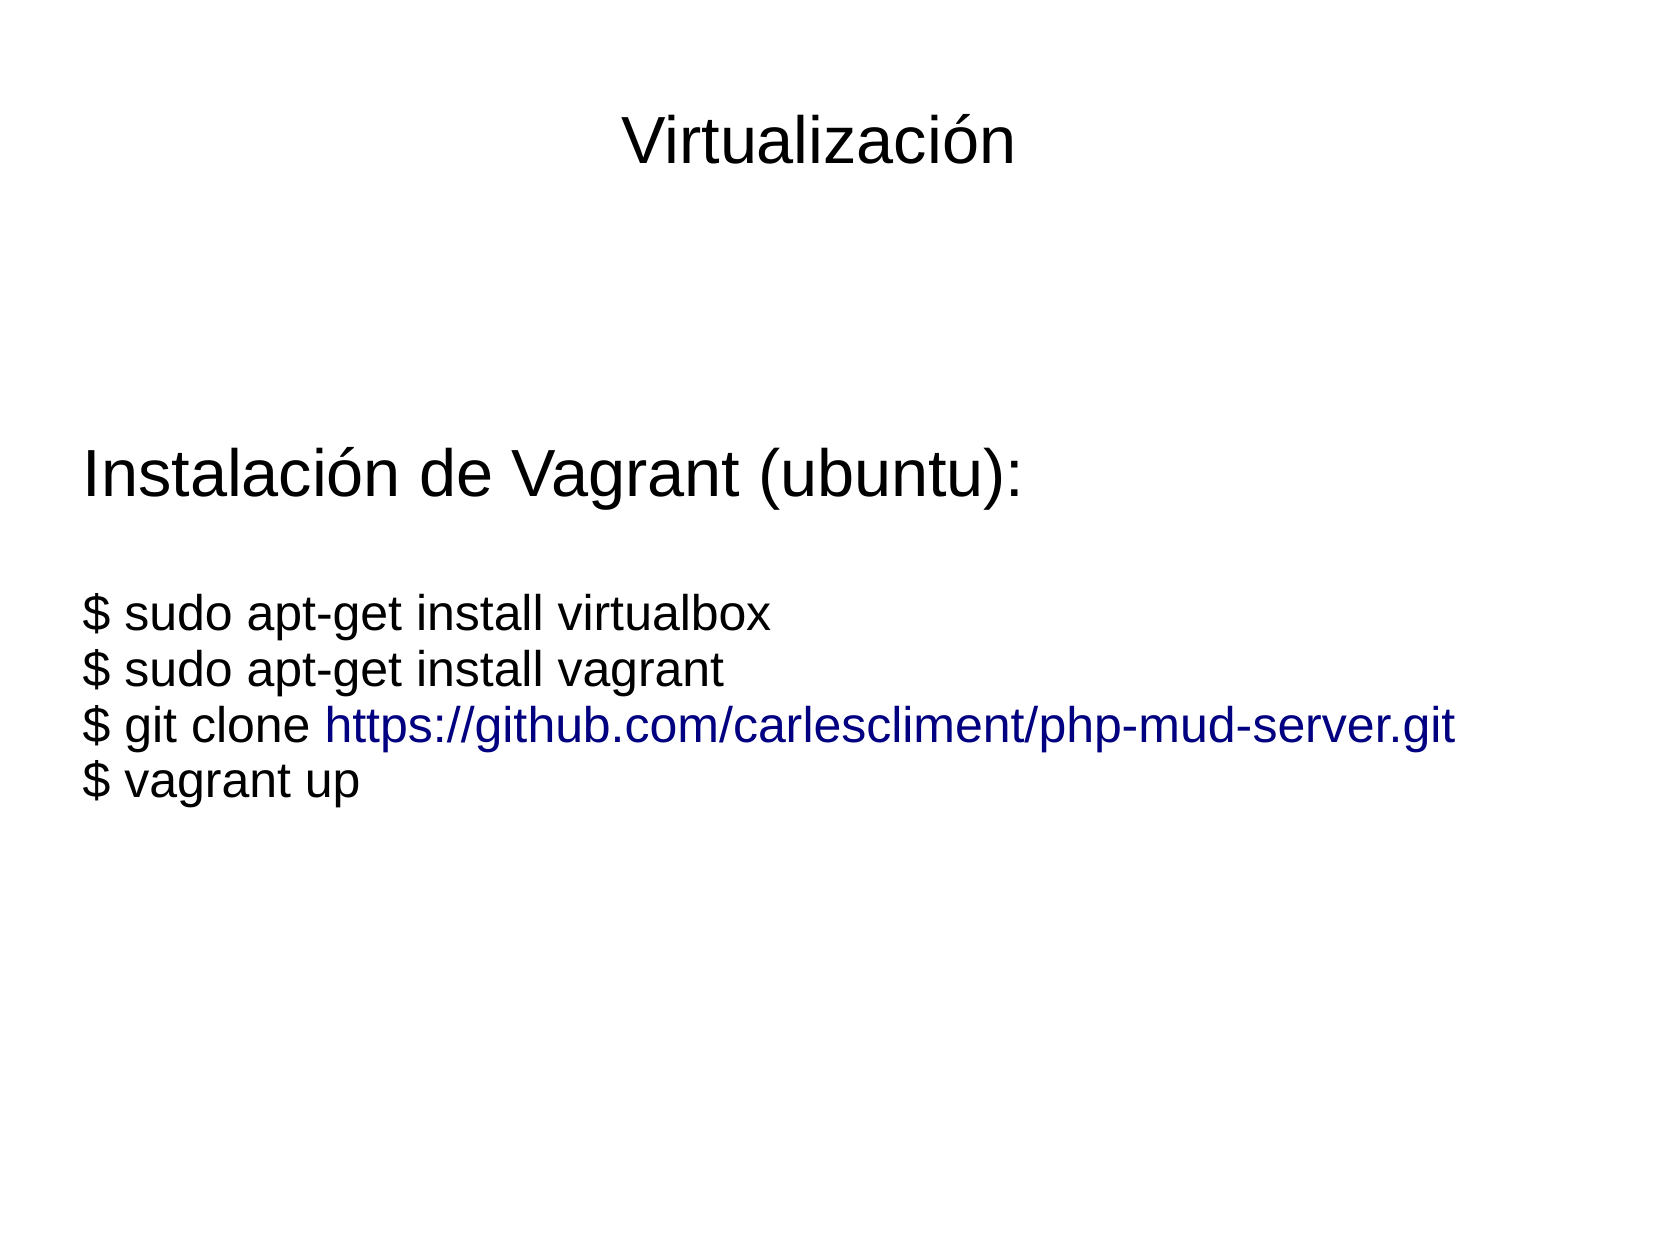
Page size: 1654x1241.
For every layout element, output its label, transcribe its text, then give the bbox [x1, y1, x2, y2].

subtitle Virtualización [75, 40, 1564, 241]
text_box Instalación de Vagrant (ubuntu): $ sudo apt-get install virtualbox $ sudo apt-get install vagrant $ git clone https://github.com/carlescliment/php-mud-server.git $ vagrant up [82, 290, 1571, 1010]
